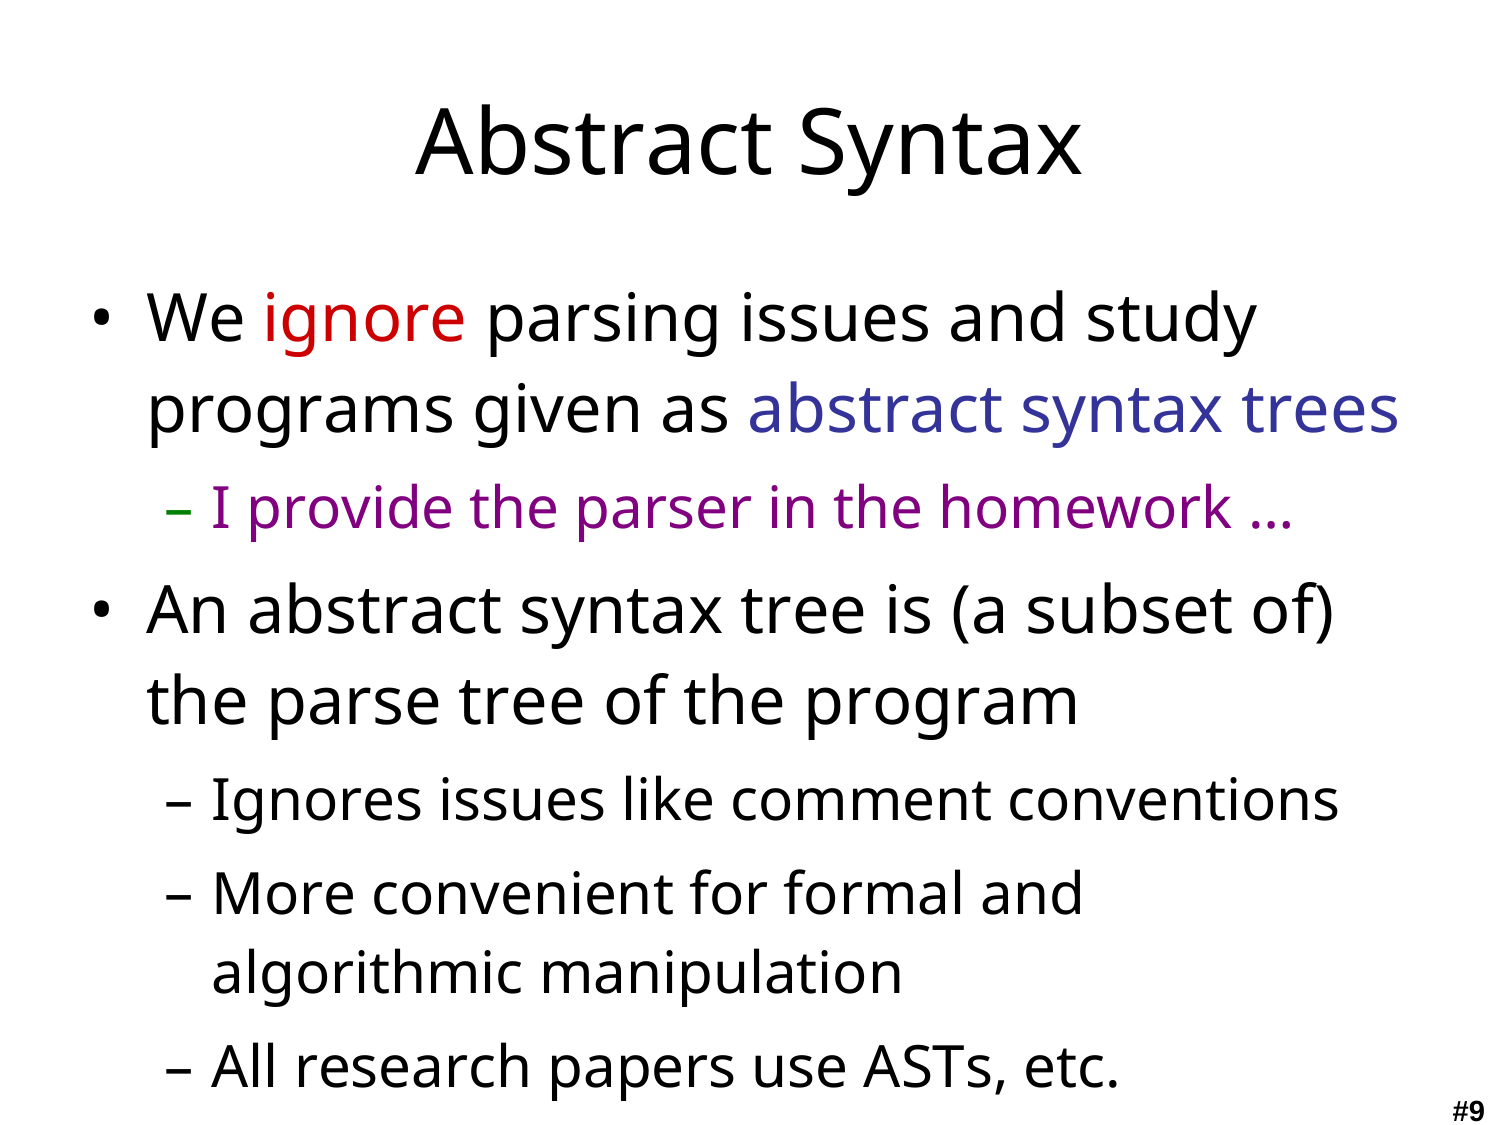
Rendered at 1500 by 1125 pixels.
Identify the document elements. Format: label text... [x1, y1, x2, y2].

title Abstract Syntax [75, 45, 1426, 233]
list We ignore parsing issues and study programs given as abstract syntax trees I provide the parser in the homework … An abstract syntax tree is (a subset of) the parse tree of the program Ignores issues like comment conventions More convenient for formal and algorithmic manipulation All research papers use ASTs, etc. [75, 262, 1426, 1038]
